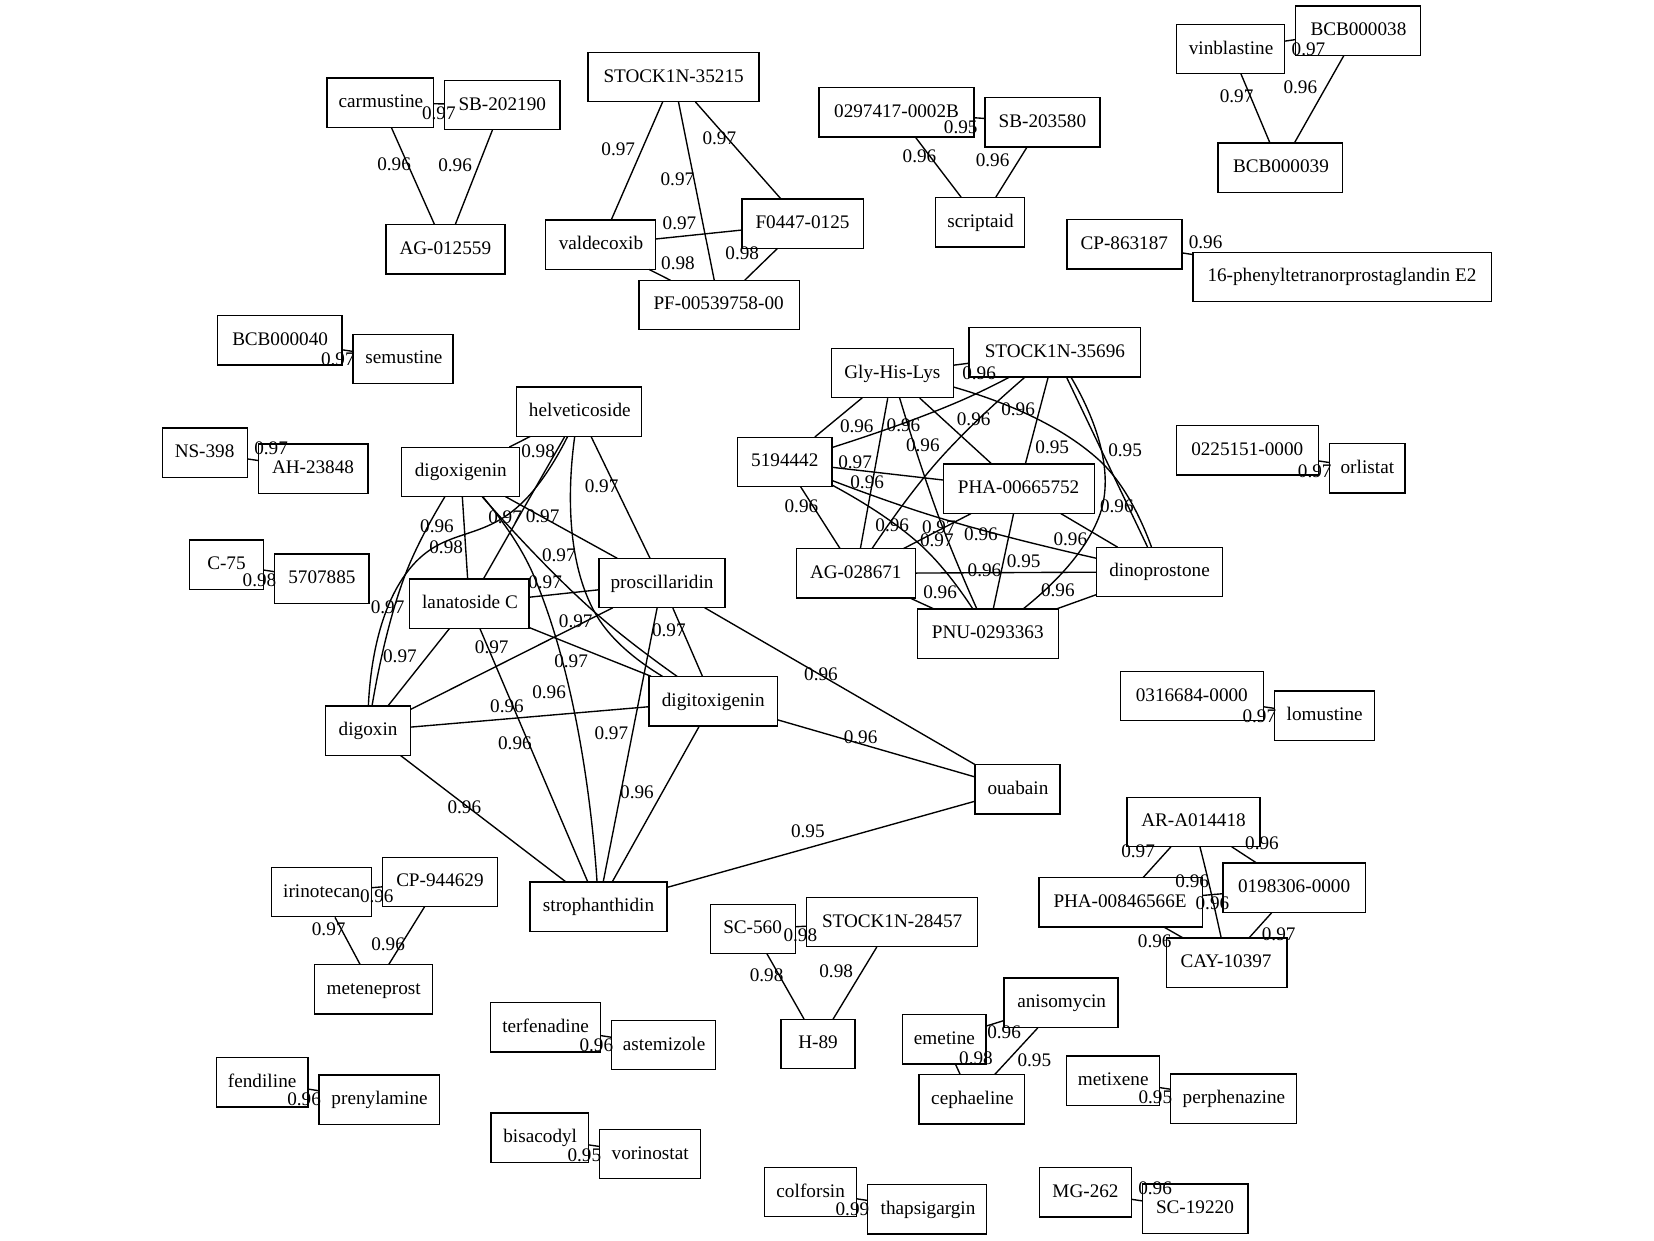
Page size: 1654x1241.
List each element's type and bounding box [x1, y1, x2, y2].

picture [156, 0, 1498, 1240]
